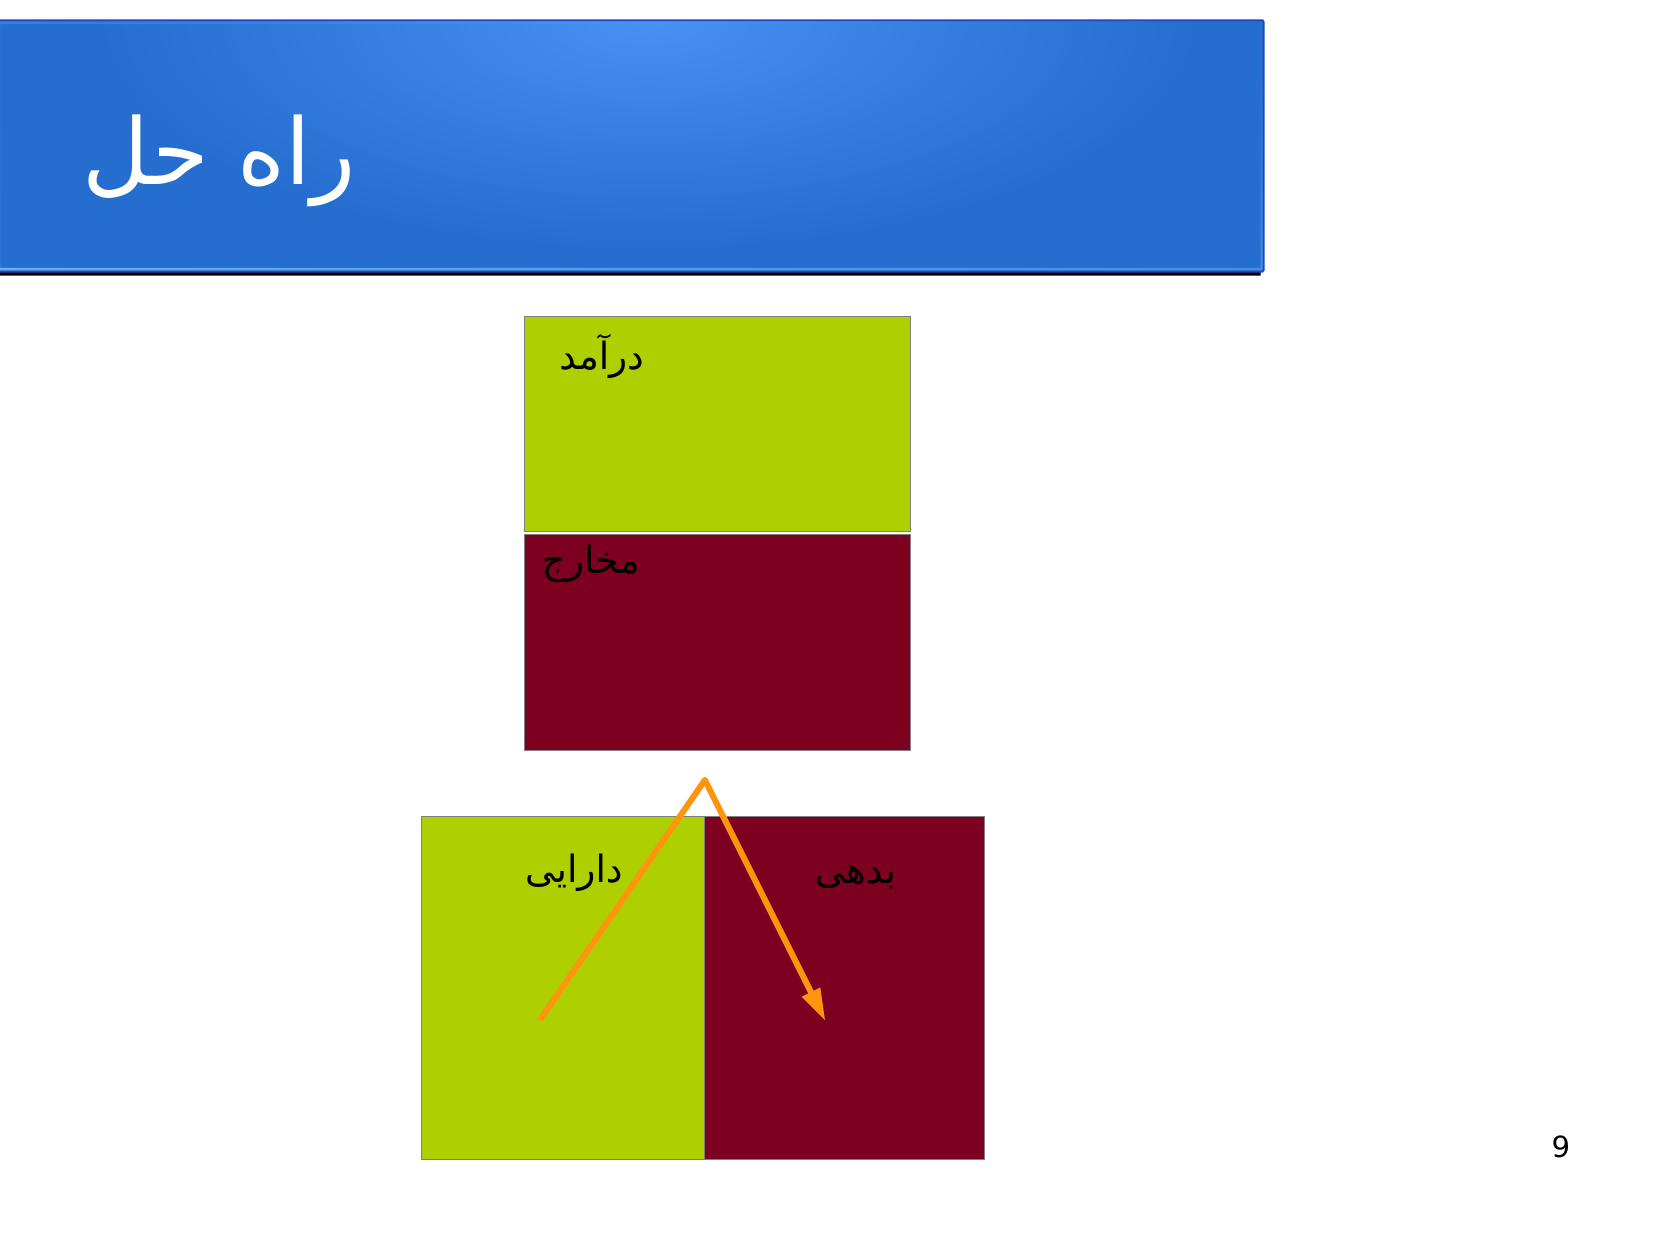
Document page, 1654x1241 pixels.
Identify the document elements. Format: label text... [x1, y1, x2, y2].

text_box [524, 316, 911, 532]
text_box دارایی [628, 885, 638, 899]
text_box بدهی [799, 841, 911, 900]
text_box مخارج [527, 531, 655, 590]
text_box [524, 534, 911, 751]
title راه حل [82, 49, 1250, 257]
text_box دارایی [510, 839, 638, 899]
text_box [421, 816, 985, 1160]
text_box درآمد [544, 327, 659, 387]
